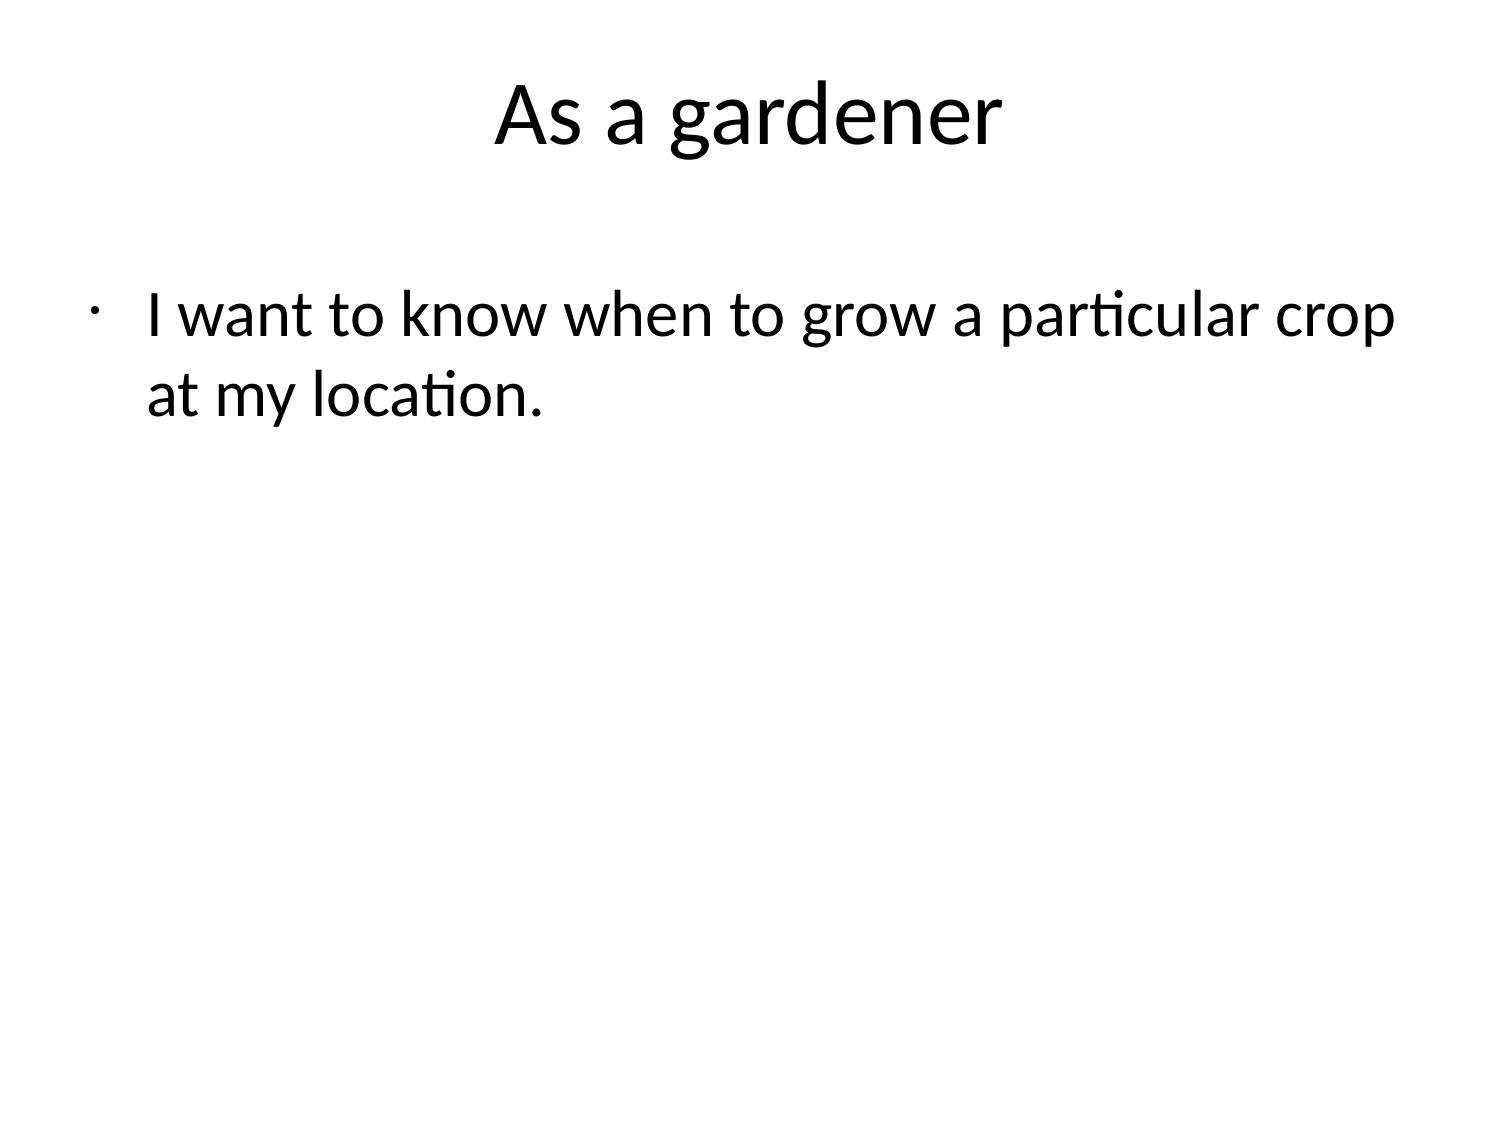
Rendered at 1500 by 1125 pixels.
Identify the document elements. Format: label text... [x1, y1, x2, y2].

title As a gardener [75, 45, 1425, 233]
list I want to know when to grow a particular crop at my location. [75, 262, 1425, 1005]
